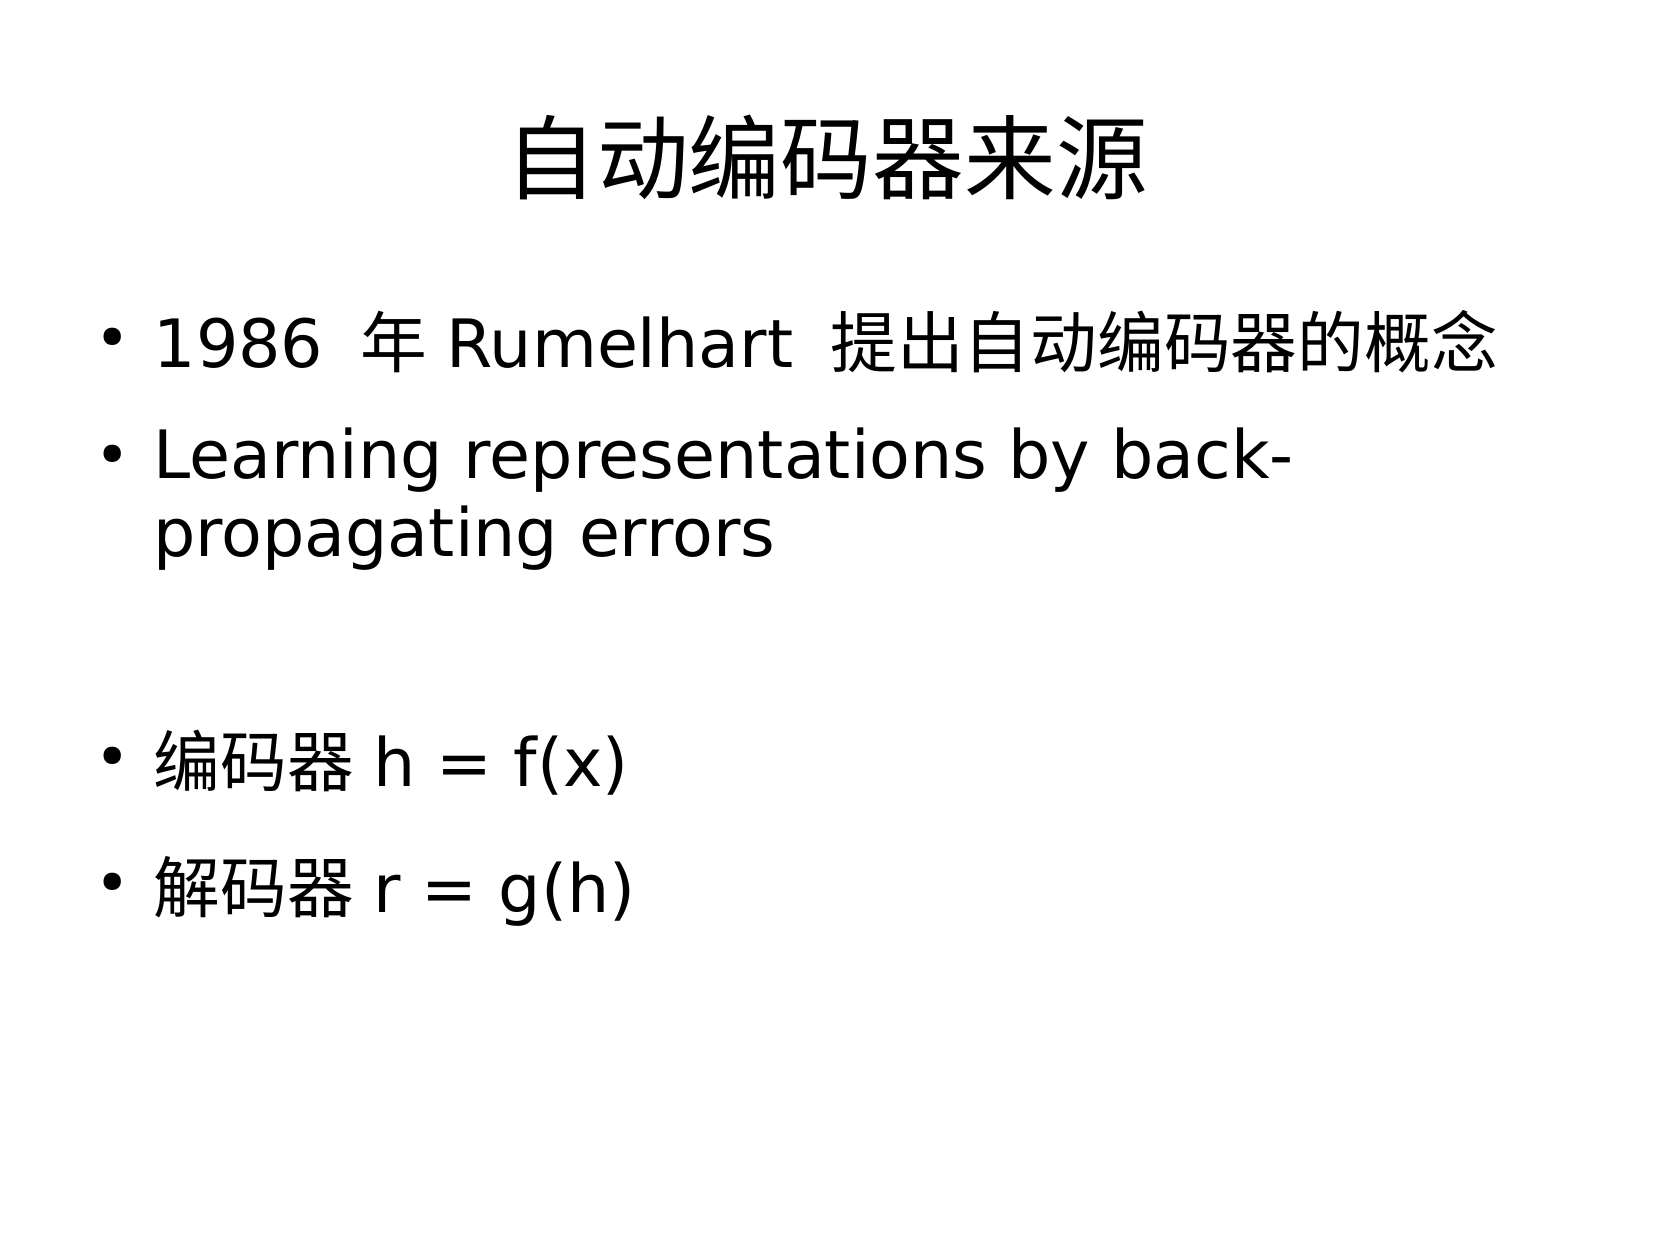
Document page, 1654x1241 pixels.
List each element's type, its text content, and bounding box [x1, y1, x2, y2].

list 1986 年Rumelhart 提出自动编码器的概念 Learning representations by back-propagating errors 编码器h = f(x) 解码器r = g(h) [82, 290, 1571, 1010]
title 自动编码器来源 [82, 49, 1571, 257]
